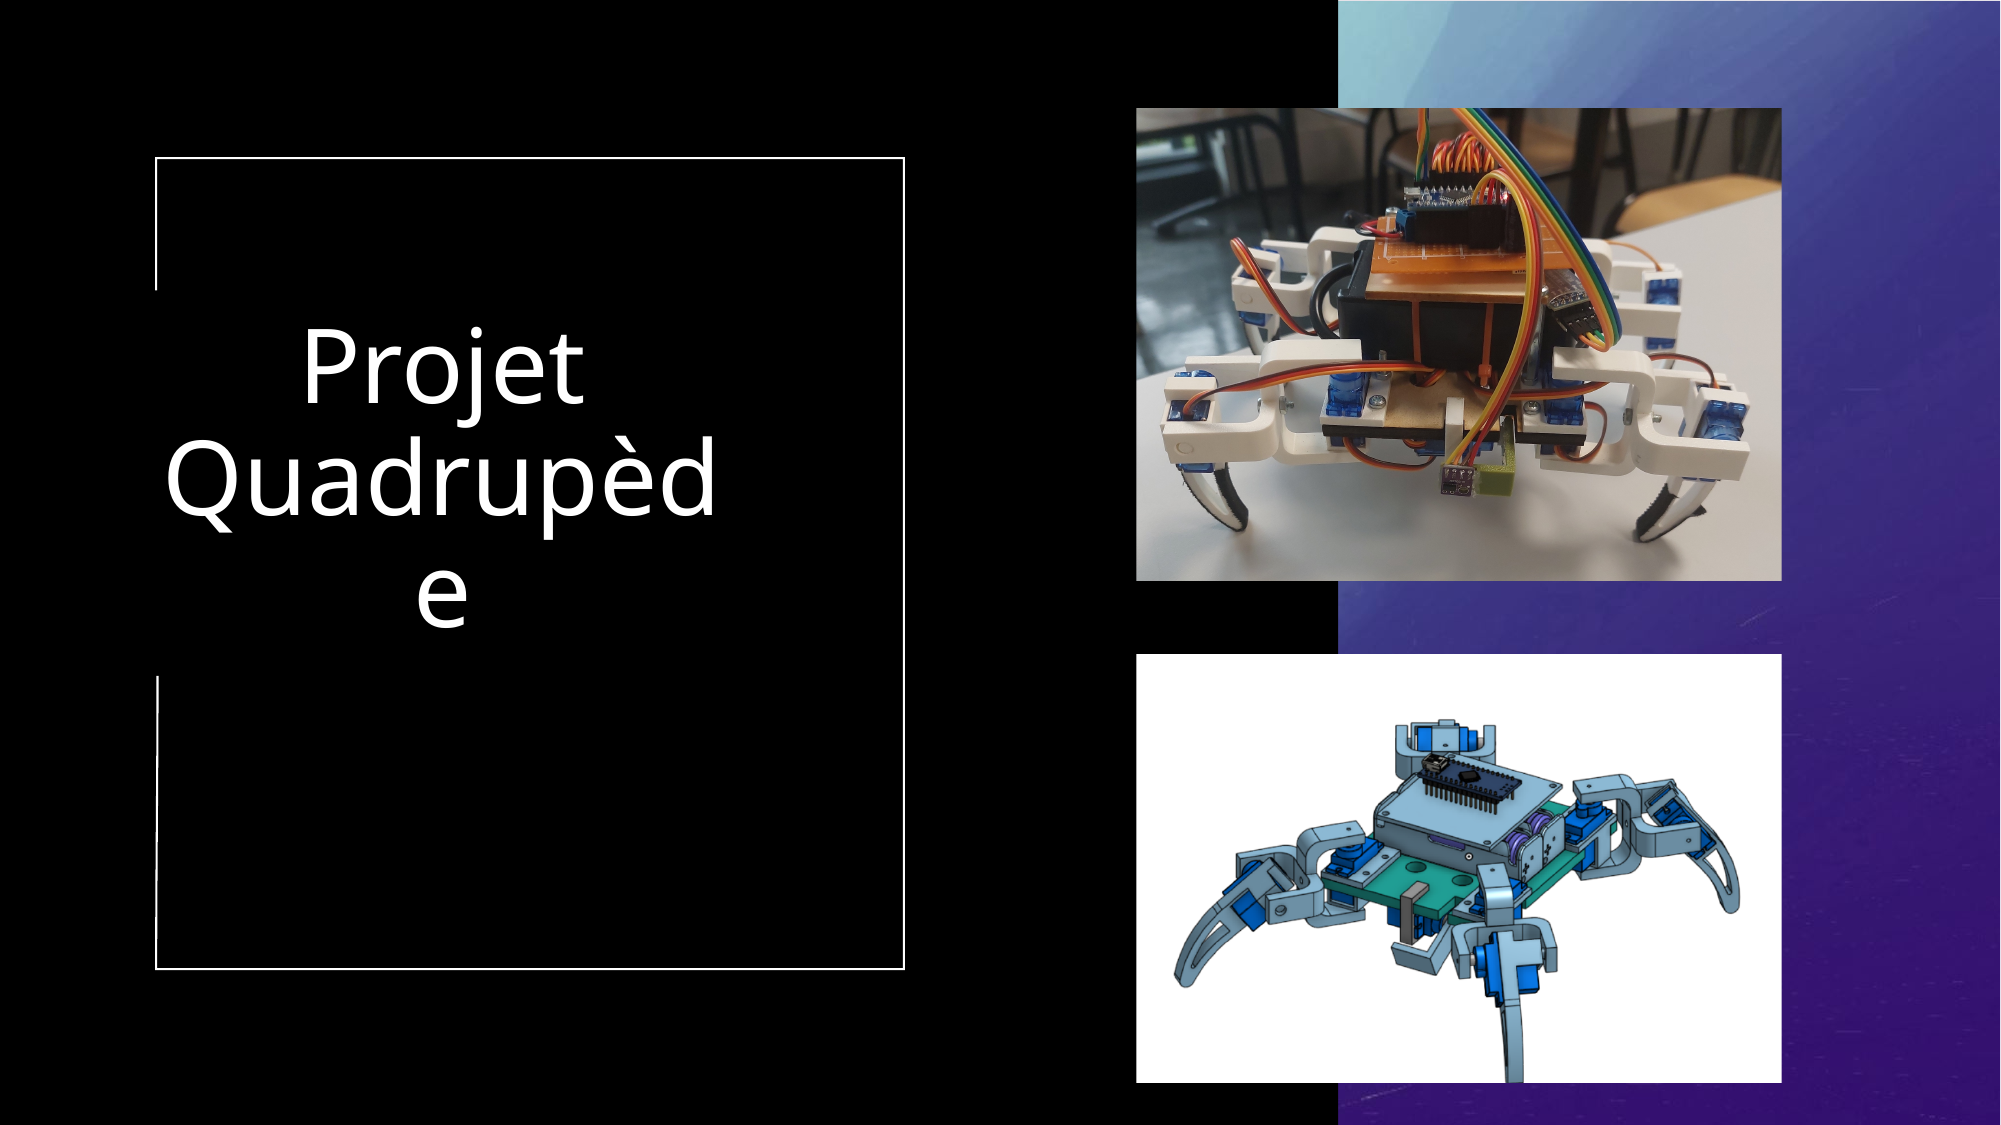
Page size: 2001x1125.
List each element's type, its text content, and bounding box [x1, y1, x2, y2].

title Projet Quadrupède [119, 305, 765, 660]
picture [1136, 1, 2000, 1125]
text_box [0, 0, 2000, 1125]
